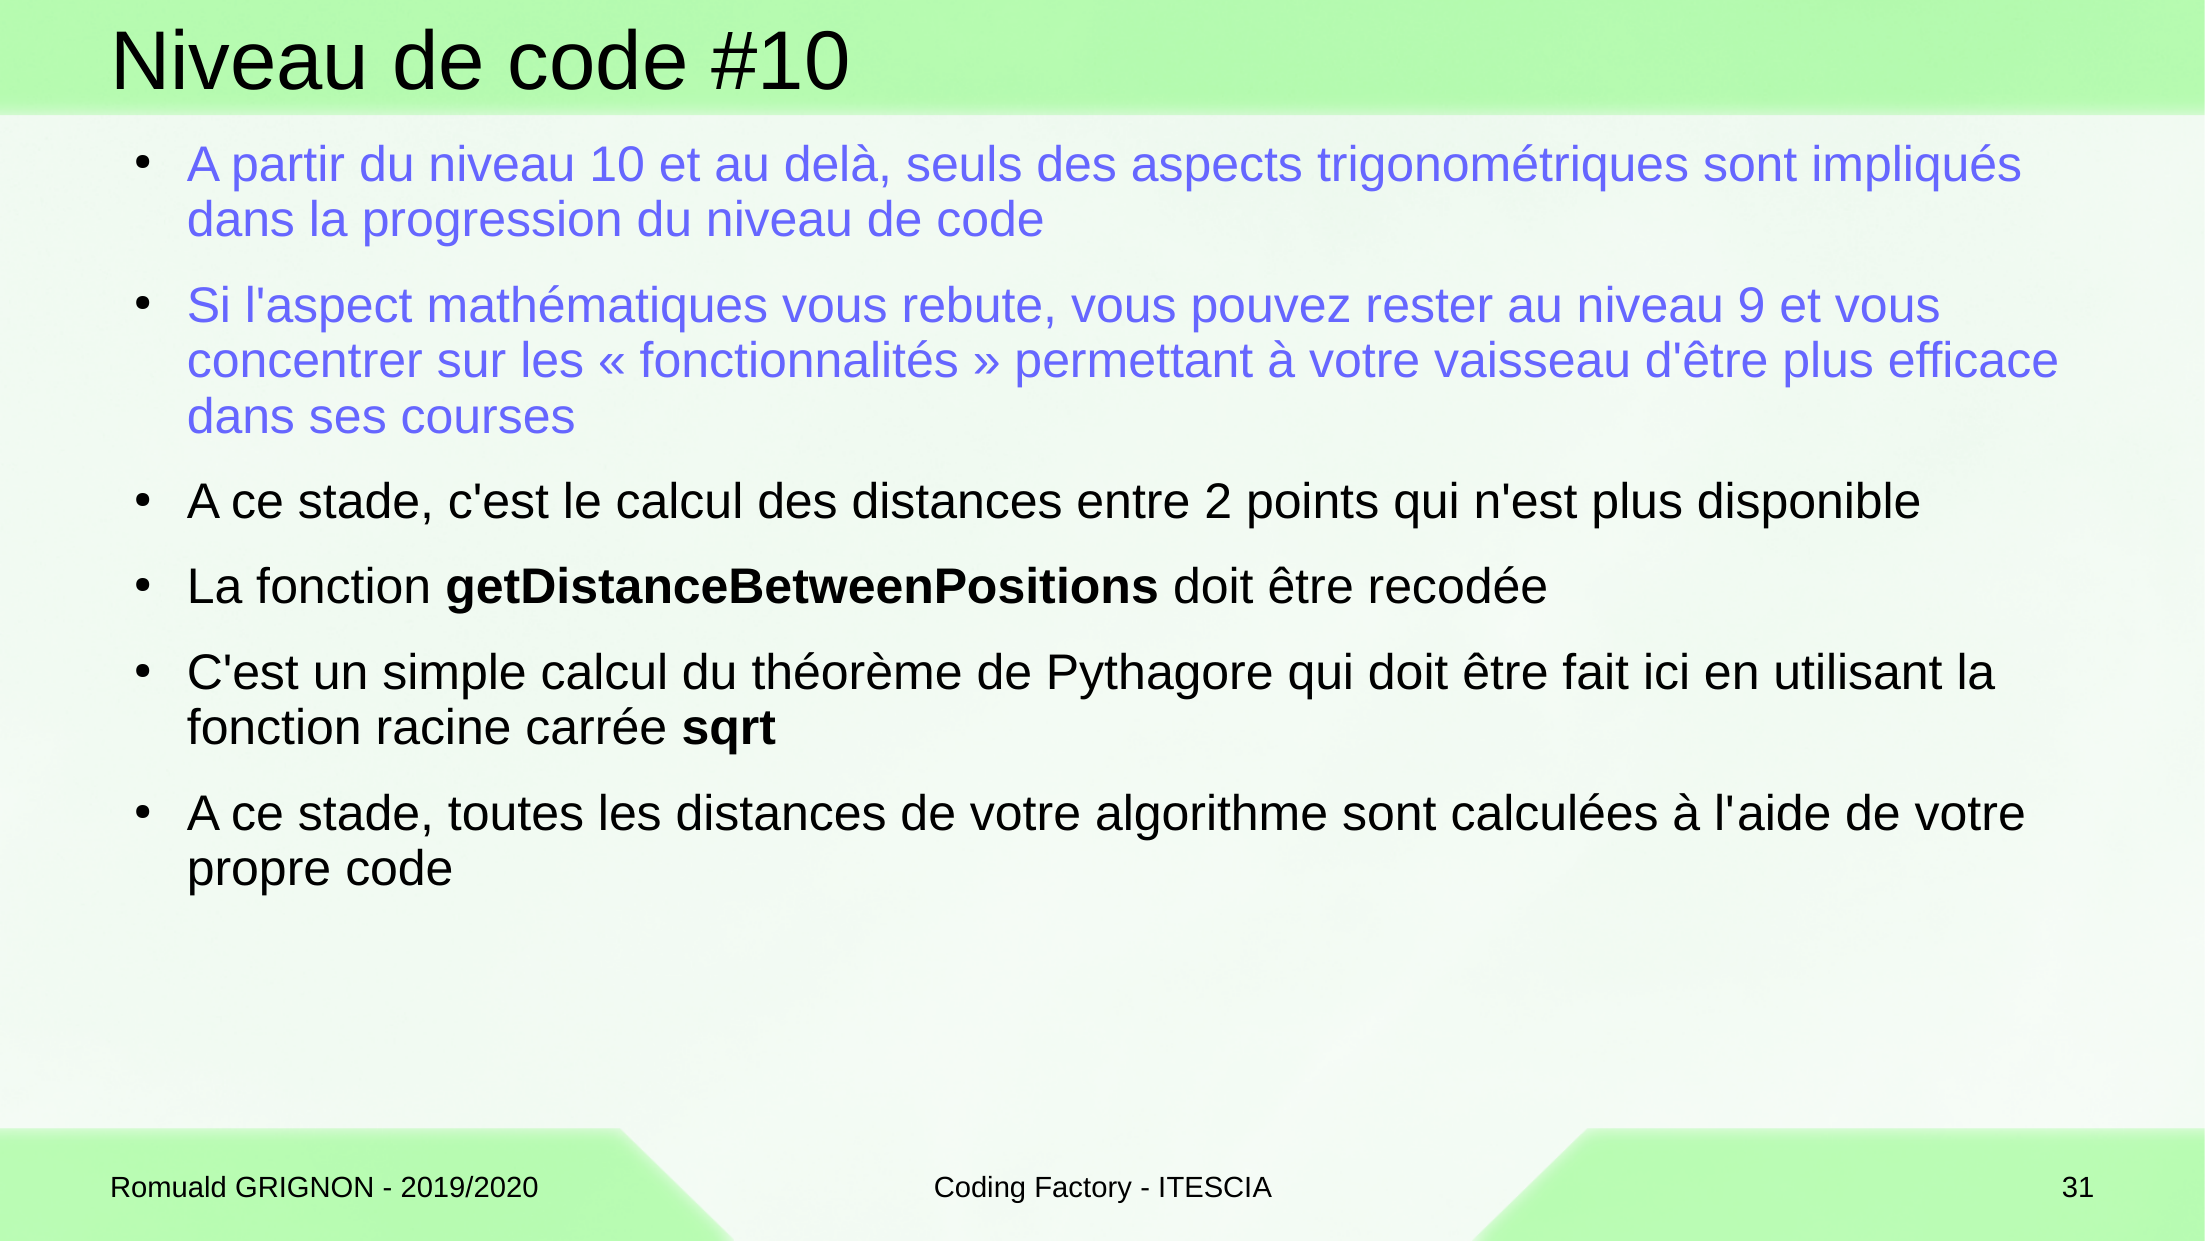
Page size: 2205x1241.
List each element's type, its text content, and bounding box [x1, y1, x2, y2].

picture [0, 0, 2205, 1241]
list A partir du niveau 10 et au delà, seuls des aspects trigonométriques sont impliqués dans la progression du niveau de code Si l'aspect mathématiques vous rebute, vous pouvez rester au niveau 9 et vous concentrer sur les « fonctionnalités » permettant à votre vaisseau d'être plus efficace dans ses courses A ce stade, c'est le calcul des distances entre 2 points qui n'est plus disponible La fonction getDistanceBetweenPositions doit être recodée C'est un simple calcul du théorème de Pythagore qui doit être fait ici en utilisant la fonction racine carrée sqrt A ce stade, toutes les distances de votre algorithme sont calculées à l' aide de votre propre code [116, 206, 2101, 1149]
title Niveau de code #10 [110, 49, 2095, 257]
